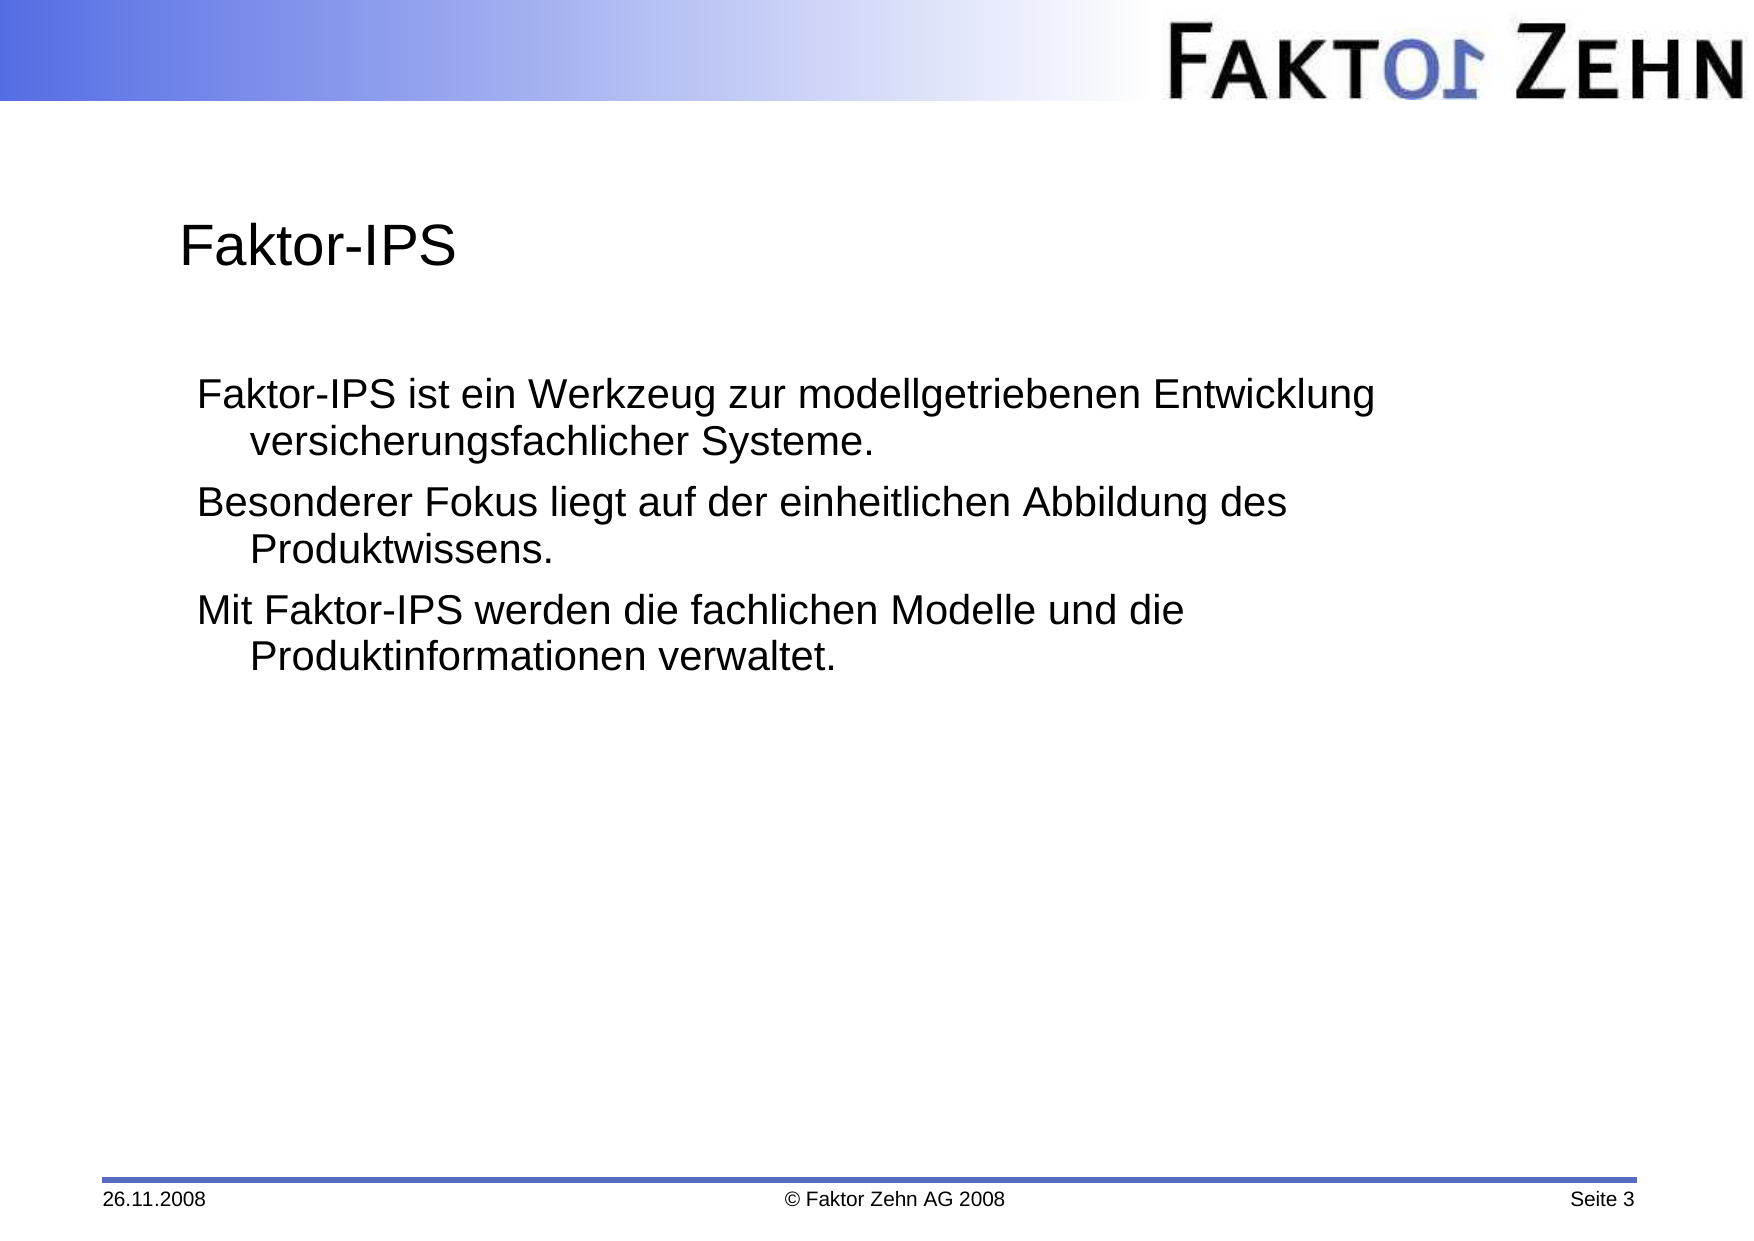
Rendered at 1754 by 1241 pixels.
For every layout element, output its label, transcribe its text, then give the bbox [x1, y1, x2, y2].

picture [1162, 7, 1752, 100]
title Faktor-IPS [179, 142, 1576, 349]
list Faktor-IPS ist ein Werkzeug zur modellgetriebenen Entwicklung versicherungsfachlicher Systeme. Besonderer Fokus liegt auf der einheitlichen Abbildung des Produktwissens. Mit Faktor-IPS werden die fachlichen Modelle und die Produktinformationen verwaltet. [179, 371, 1576, 1078]
